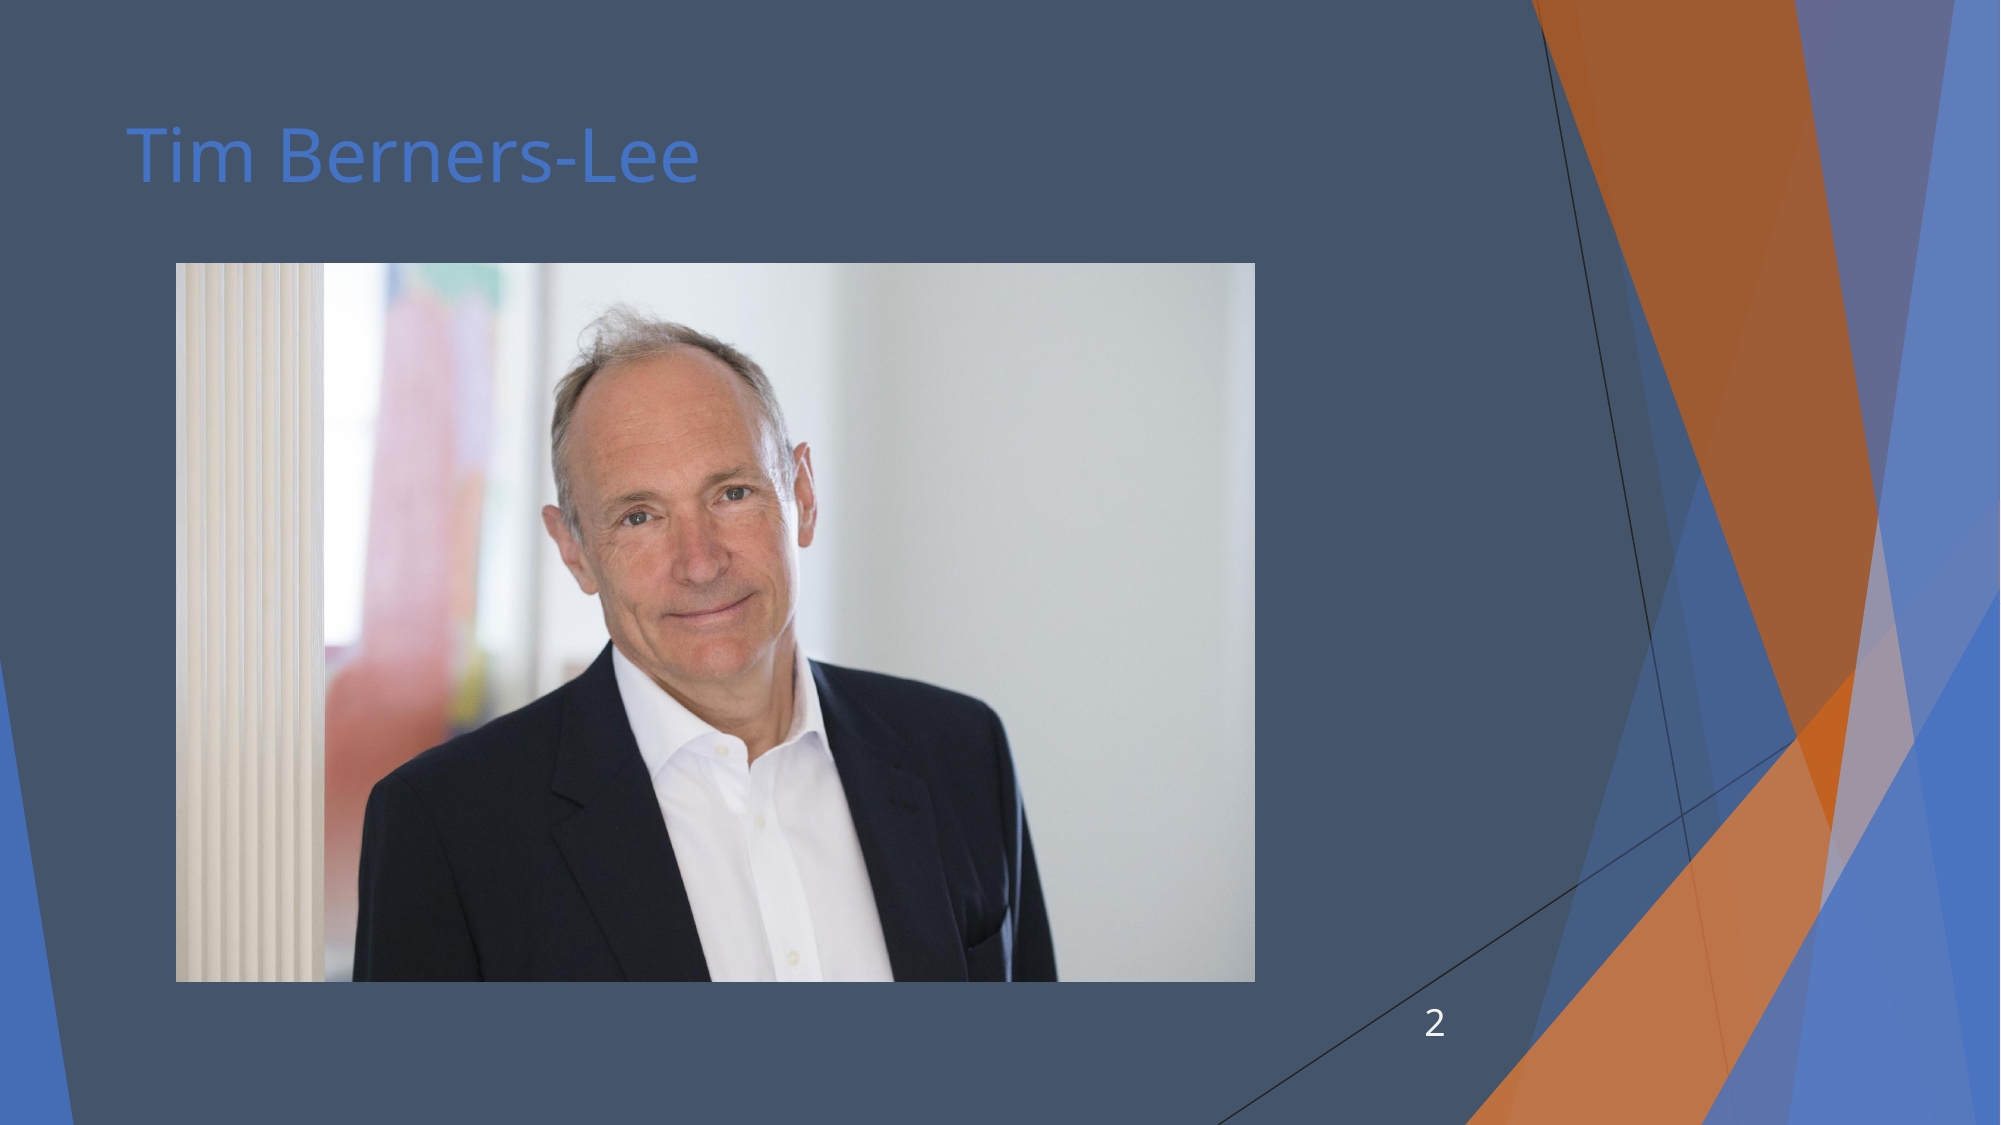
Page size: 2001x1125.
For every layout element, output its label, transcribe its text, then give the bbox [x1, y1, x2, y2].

picture [176, 263, 1255, 982]
text_box ‹#› [1409, 991, 1522, 1051]
title Tim Berners-Lee [111, 99, 1522, 317]
